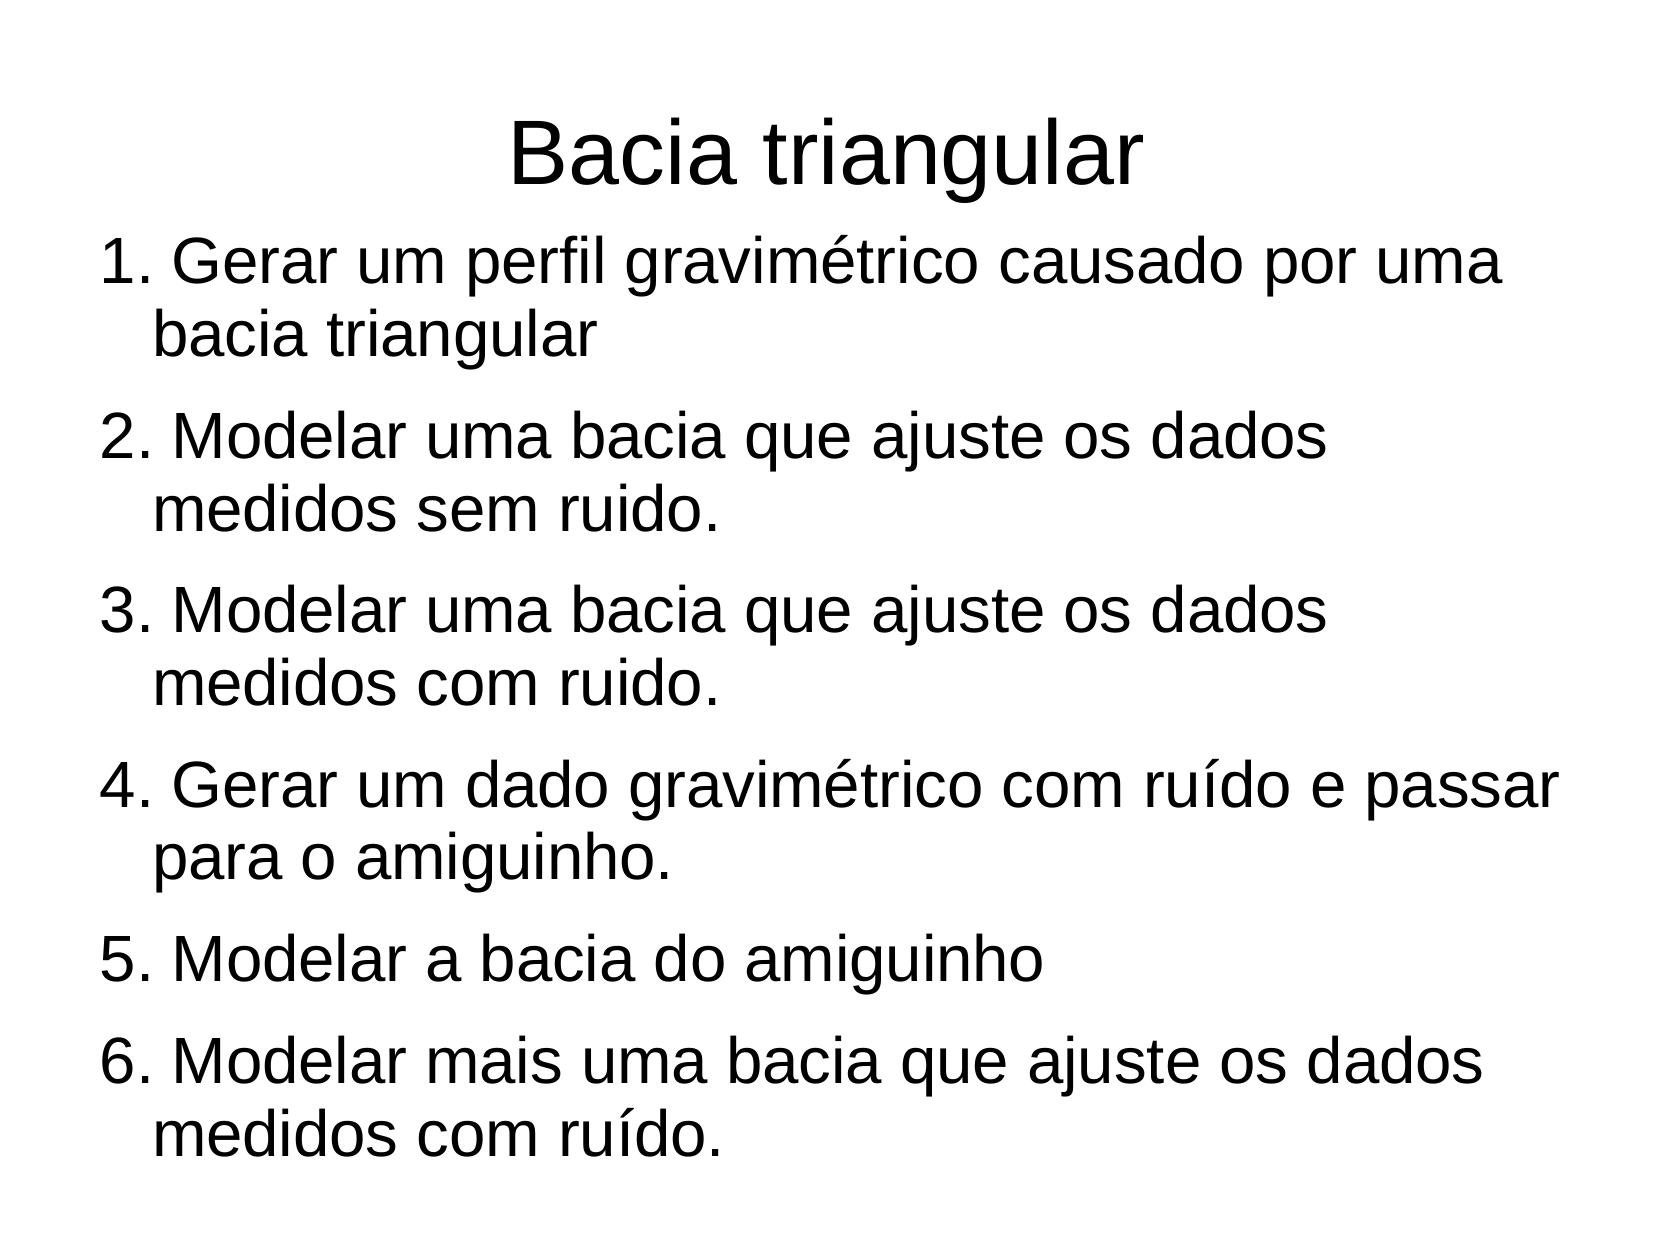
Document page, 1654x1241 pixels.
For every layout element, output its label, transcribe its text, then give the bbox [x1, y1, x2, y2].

title Bacia triangular [82, 49, 1571, 225]
list Gerar um perfil gravimétrico causado por uma bacia triangular Modelar uma bacia que ajuste os dados medidos sem ruido. Modelar uma bacia que ajuste os dados medidos com ruido. Gerar um dado gravimétrico com ruído e passar para o amiguinho. Modelar a bacia do amiguinho Modelar mais uma bacia que ajuste os dados medidos com ruído. [82, 225, 1571, 1171]
